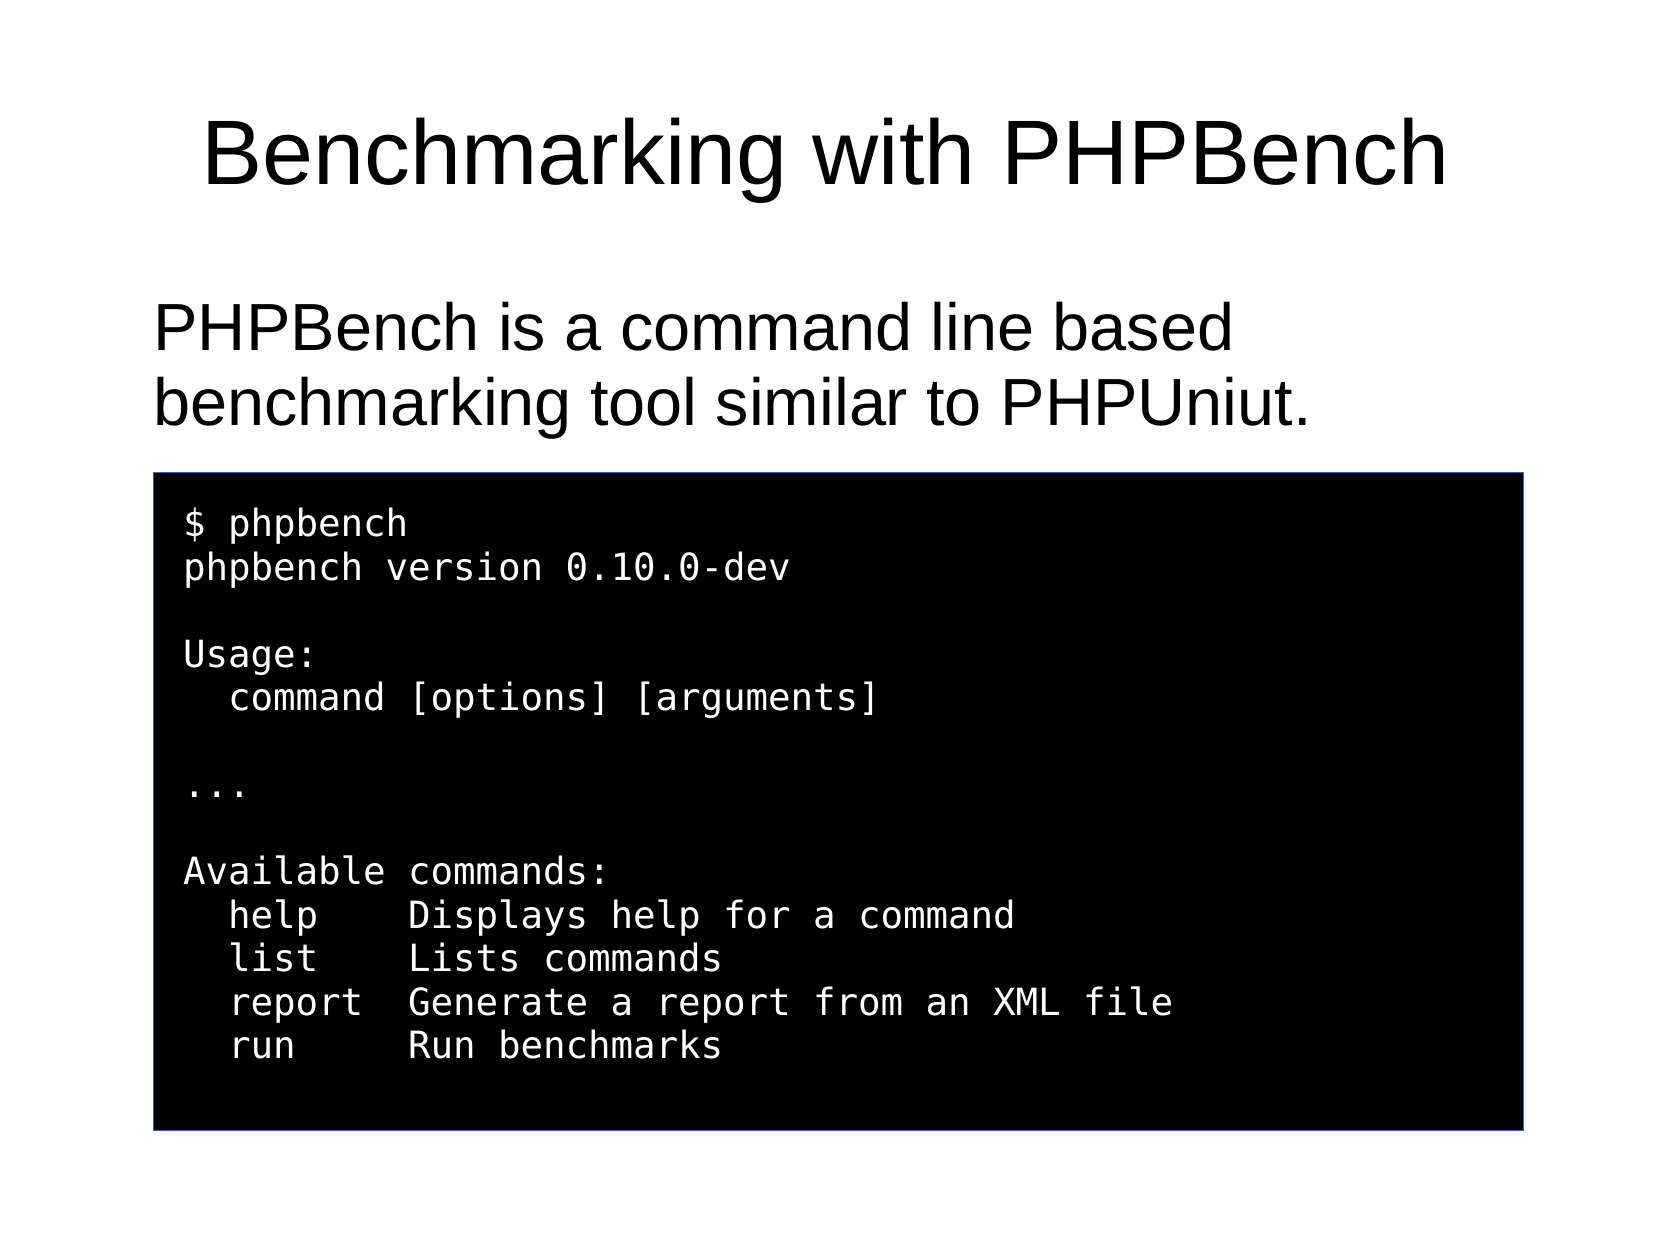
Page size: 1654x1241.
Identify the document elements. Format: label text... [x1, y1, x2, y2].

title Benchmarking with PHPBench [82, 49, 1571, 257]
list PHPBench is a command line based benchmarking tool similar to PHPUniut. [82, 290, 1571, 1010]
text_box $ phpbench phpbench version 0.10.0-dev Usage: command [options] [arguments] ... Available commands: help Displays help for a command list Lists commands report Generate a report from an XML file run Run benchmarks [153, 472, 1524, 1131]
